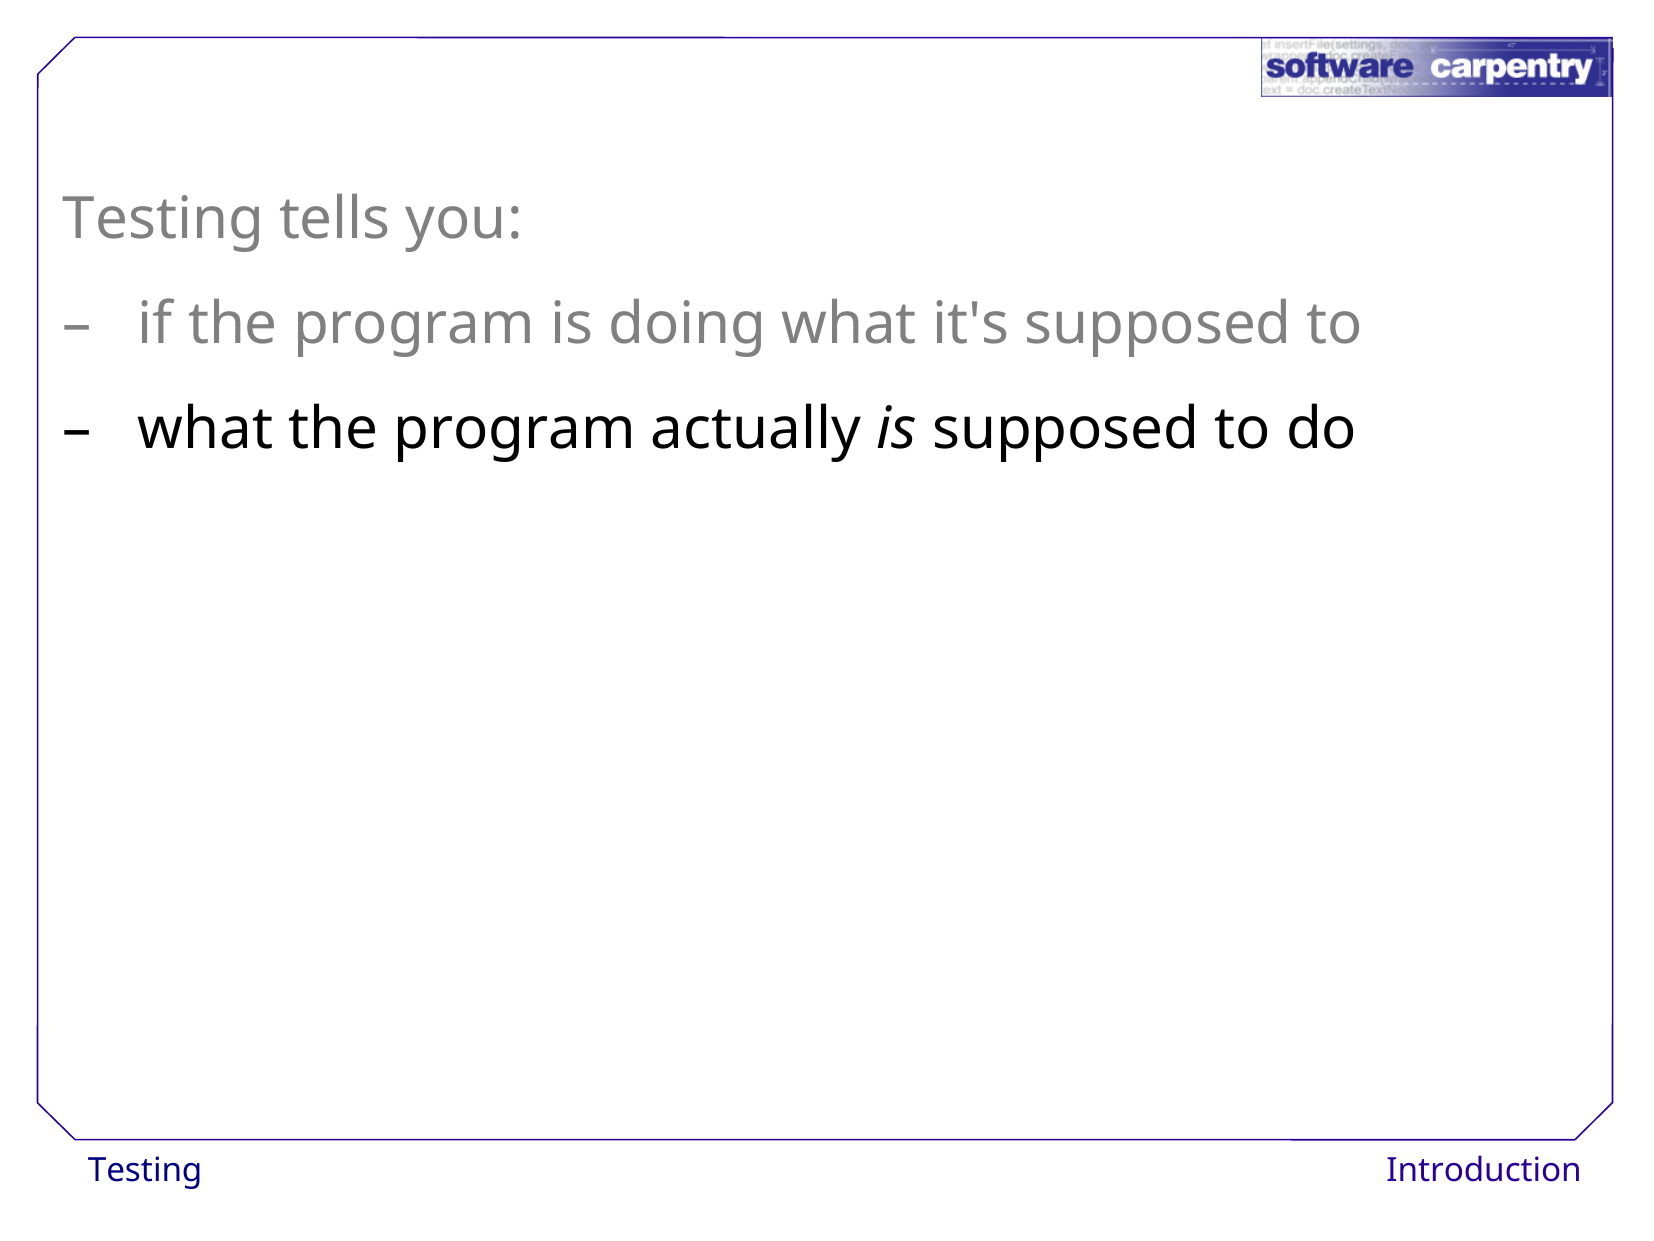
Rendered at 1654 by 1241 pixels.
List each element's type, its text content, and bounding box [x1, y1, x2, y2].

text_box Testing tells you: – if the program is doing what it's supposed to – what the program actually is supposed to do [48, 138, 1529, 469]
picture [1261, 39, 1613, 97]
